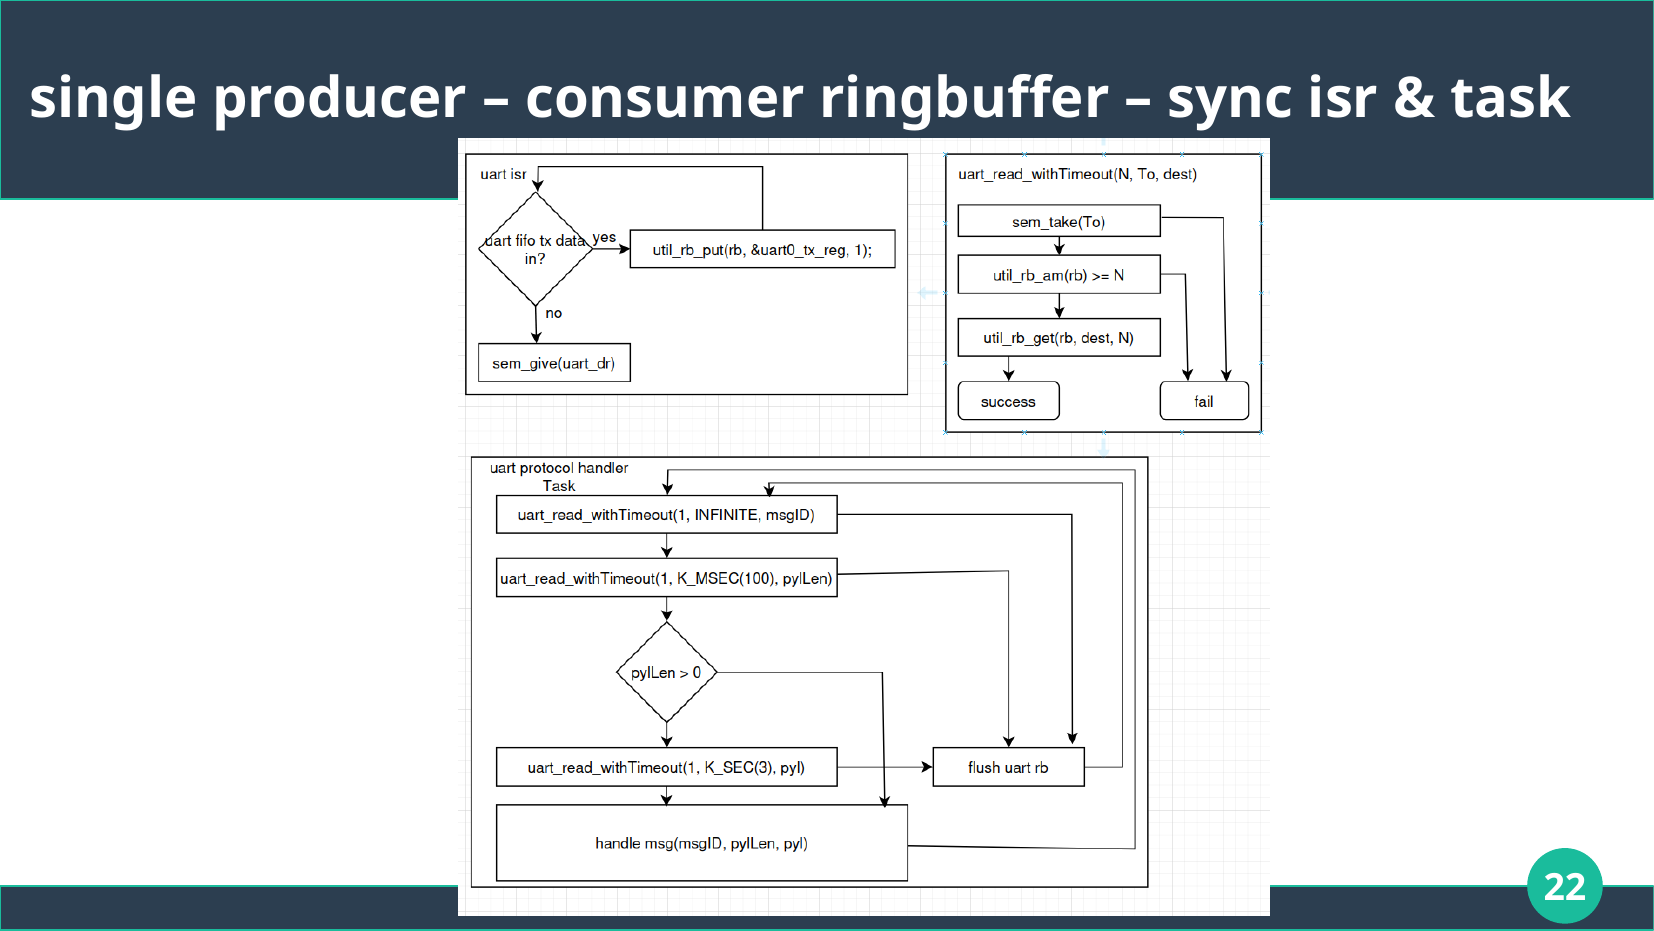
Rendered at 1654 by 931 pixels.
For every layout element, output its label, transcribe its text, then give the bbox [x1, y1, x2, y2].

picture [458, 138, 1270, 916]
title single producer – consumer ringbuffer – sync isr & task [29, 37, 1625, 156]
